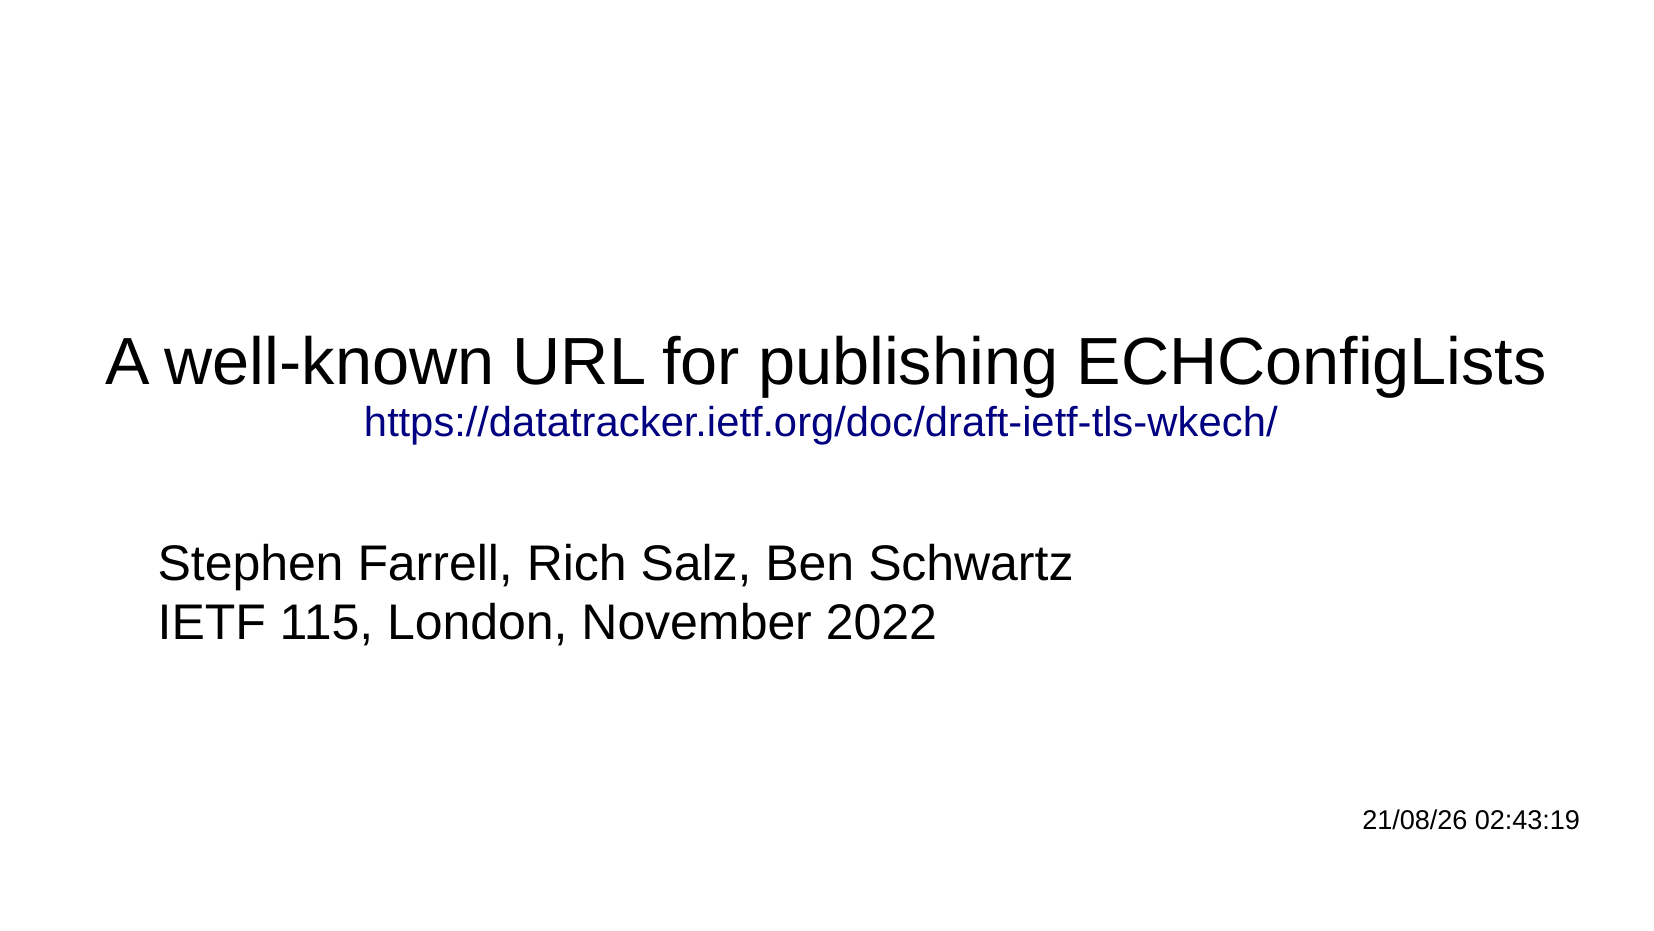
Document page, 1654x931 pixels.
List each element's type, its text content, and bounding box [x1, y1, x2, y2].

text_box 31/10/22 09:59:39 [1210, 797, 1595, 897]
subtitle A well-known URL for publishing ECHConfigLists https://datatracker.ietf.org/doc/draft-ietf-tls-wkech/ Stephen Farrell, Rich Salz, Ben Schwartz IETF 115, London, November 2022 [82, 217, 1571, 758]
